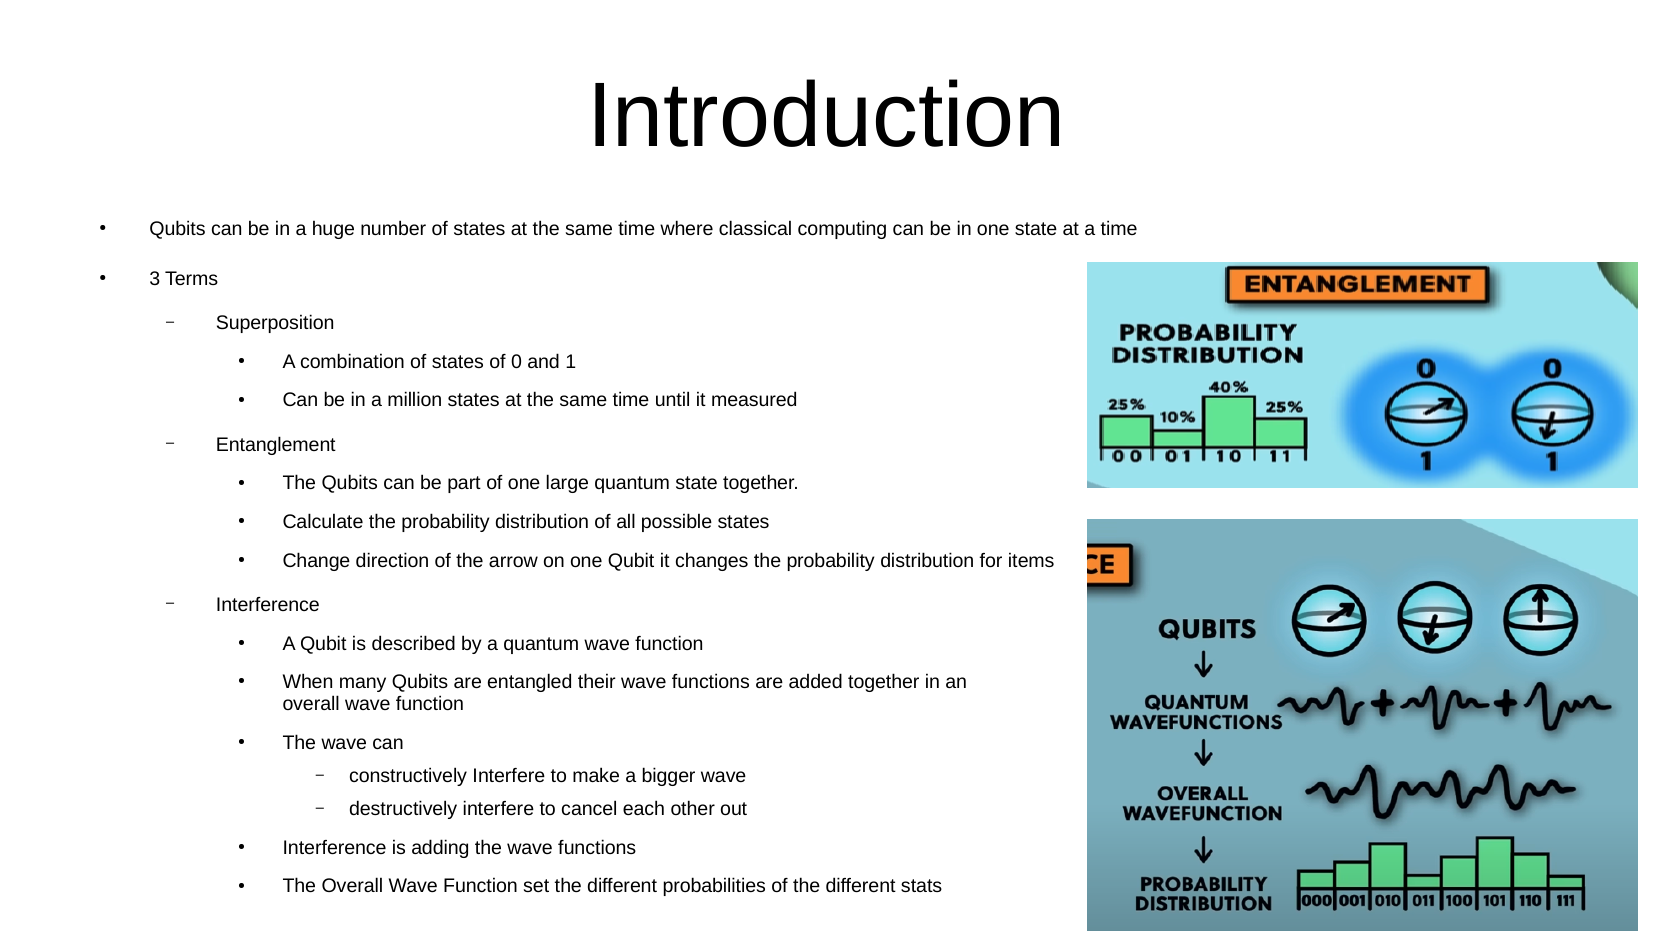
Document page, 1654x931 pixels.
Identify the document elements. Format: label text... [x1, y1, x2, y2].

list Qubits can be in a huge number of states at the same time where classical computing can be in one state at a time 3 Terms Superposition A combination of states of 0 and 1 Can be in a million states at the same time until it measured Entanglement The Qubits can be part of one large quantum state together. Calculate the probability distribution of all possible states Change direction of the arrow on one Qubit it changes the probability distribution for items Interference A Qubit is described by a quantum wave function When many Qubits are entangled their wave functions are added together in an overall wave function The wave can constructively Interfere to make a bigger wave destructively interfere to cancel each other out Interference is adding the wave functions The Overall Wave Function set the different probabilities of the different stats [82, 217, 1613, 901]
picture [1087, 262, 1638, 488]
title Introduction [82, 37, 1571, 193]
picture [1087, 519, 1638, 931]
